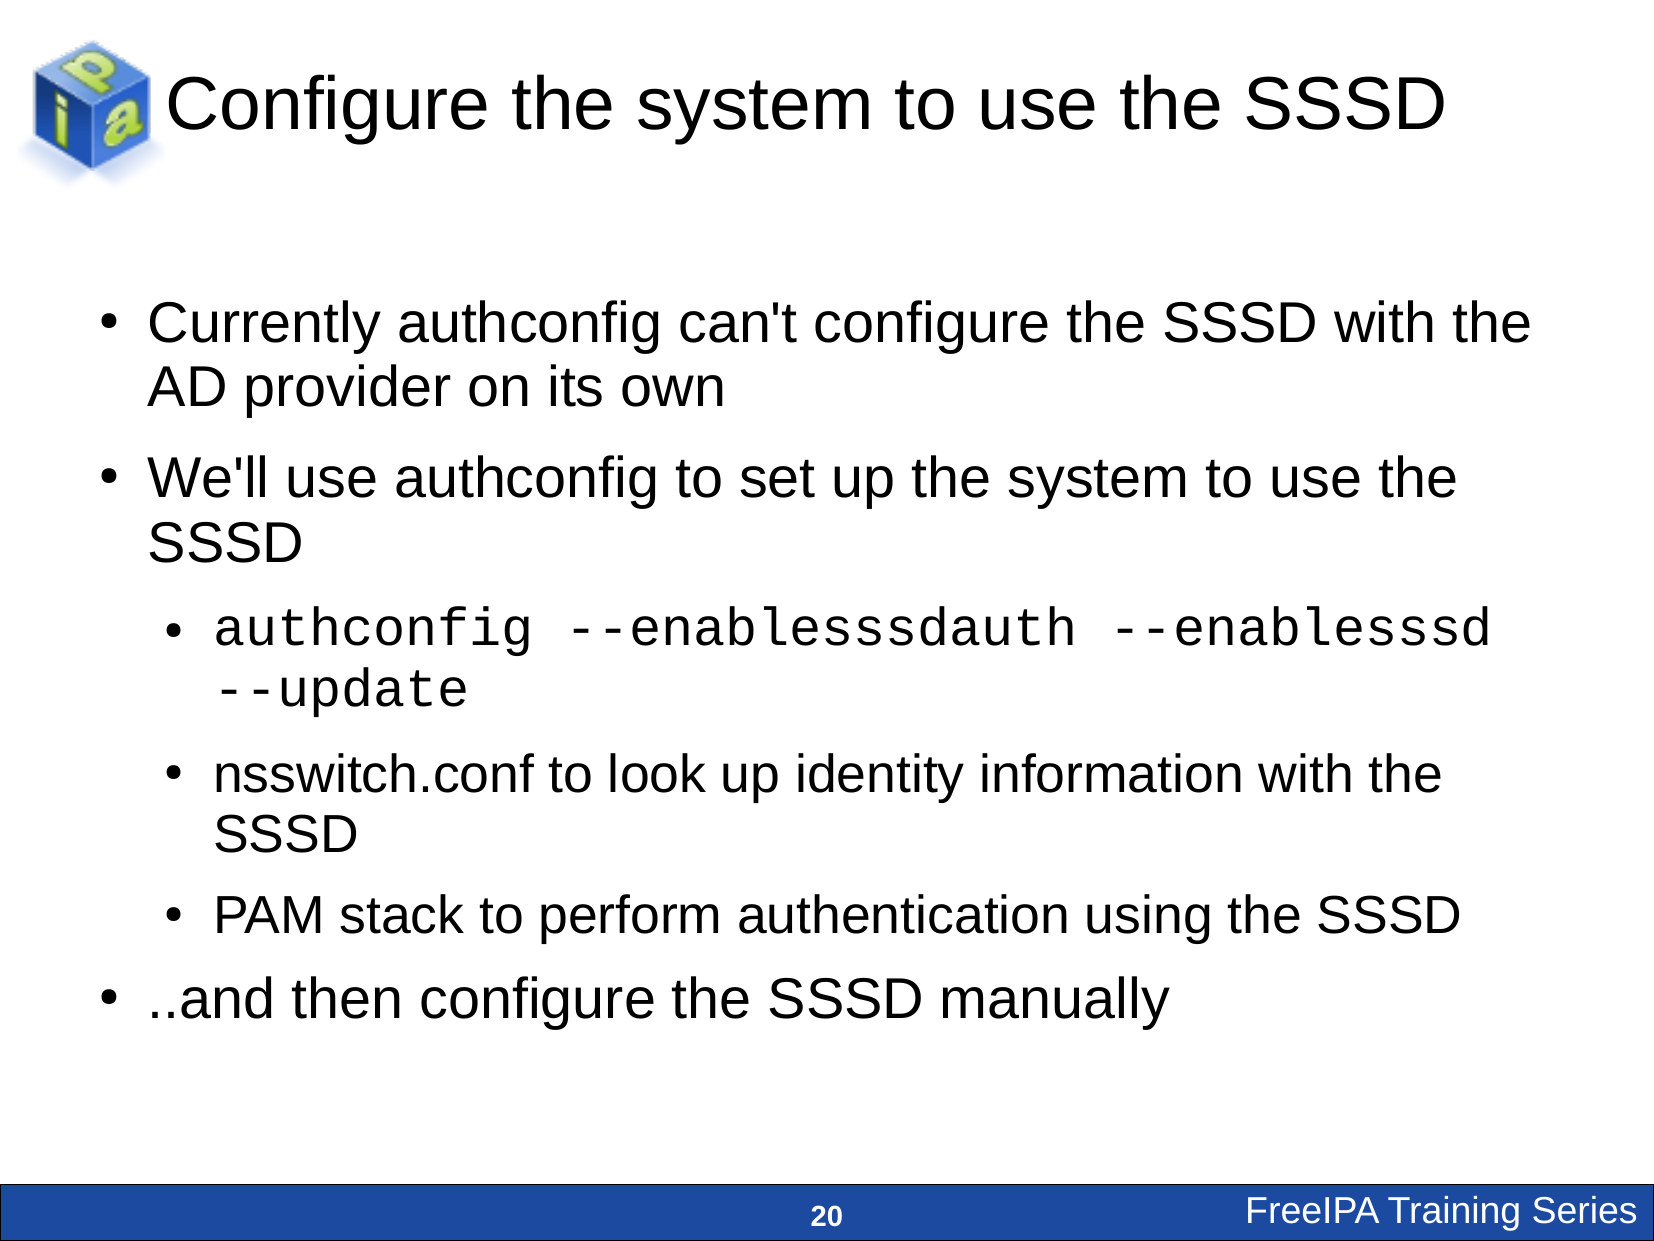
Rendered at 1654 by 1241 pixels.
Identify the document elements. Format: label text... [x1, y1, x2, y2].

picture [17, 34, 165, 193]
title Configure the system to use the SSSD [165, 0, 1654, 208]
list Currently authconfig can't configure the SSSD with the AD provider on its own We'll use authconfig to set up the system to use the SSSD authconfig --enablesssdauth --enablesssd --update nsswitch.conf to look up identity information with the SSSD PAM stack to perform authentication using the SSSD ..and then configure the SSSD manually [82, 290, 1571, 1043]
